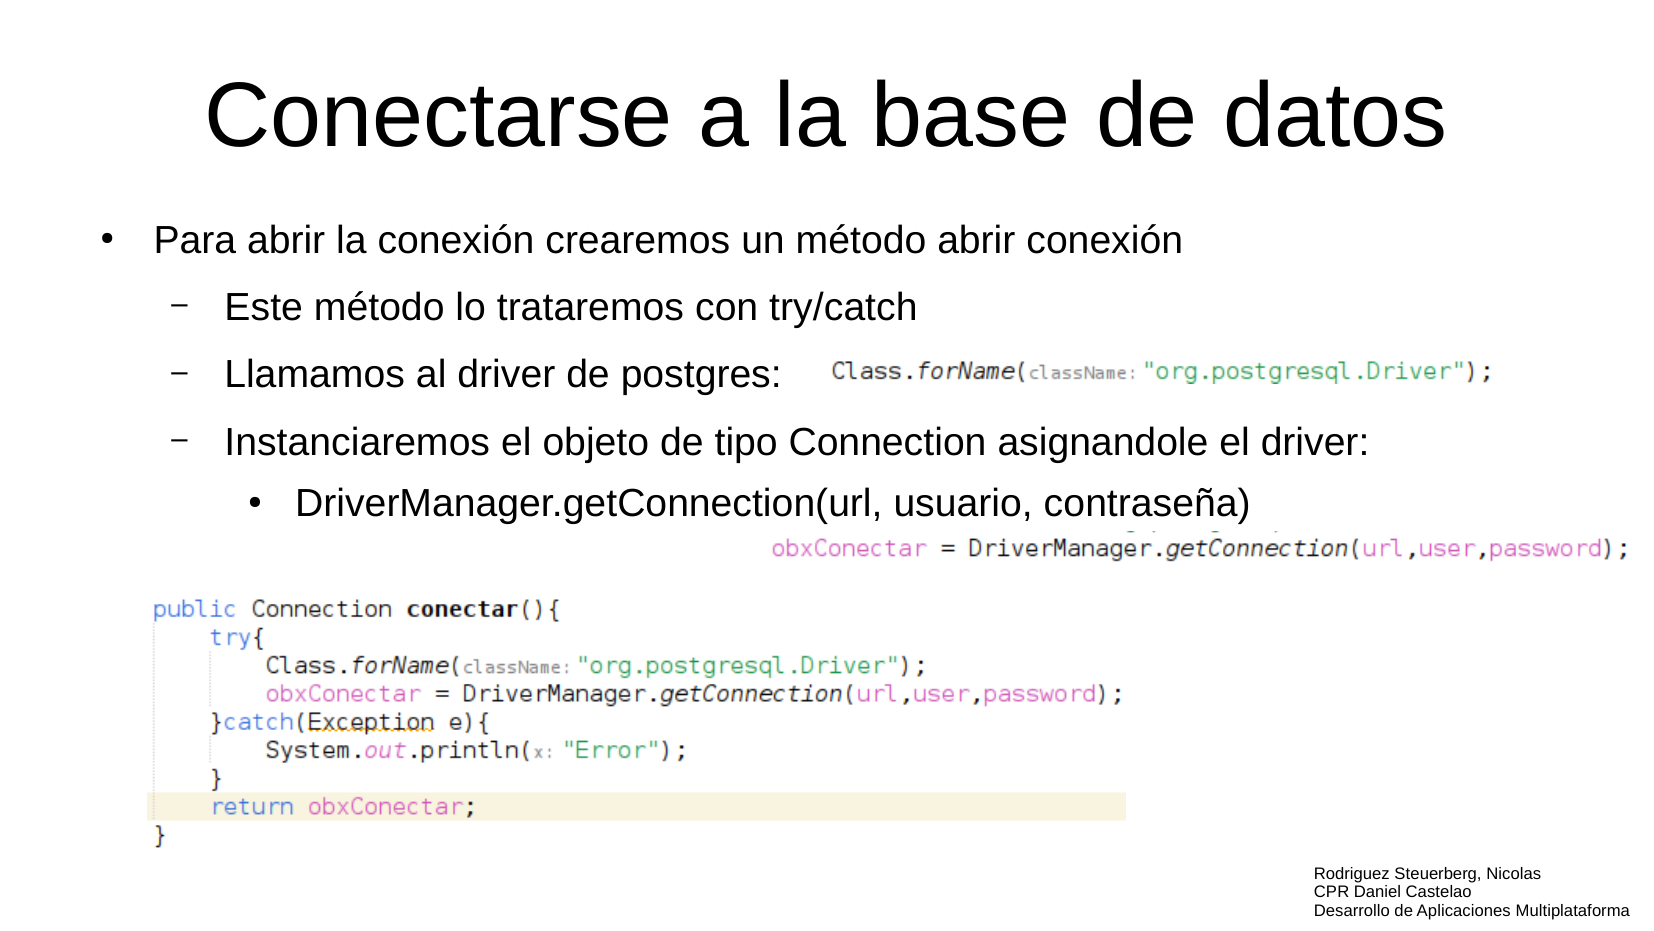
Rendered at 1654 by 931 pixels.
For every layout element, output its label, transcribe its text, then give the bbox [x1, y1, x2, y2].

picture [767, 531, 1638, 566]
title Conectarse a la base de datos [82, 37, 1571, 193]
list Para abrir la conexión crearemos un método abrir conexión Este método lo trataremos con try/catch Llamamos al driver de postgres: Instanciaremos el objeto de tipo Connection asignandole el driver: DriverManager.getConnection(url, usuario, contraseña) [82, 217, 1571, 758]
text_box Rodriguez Steuerberg, Nicolas CPR Daniel Castelao Desarrollo de Aplicaciones Multiplataforma [1299, 856, 1654, 931]
picture [827, 357, 1506, 384]
picture [147, 592, 1126, 857]
